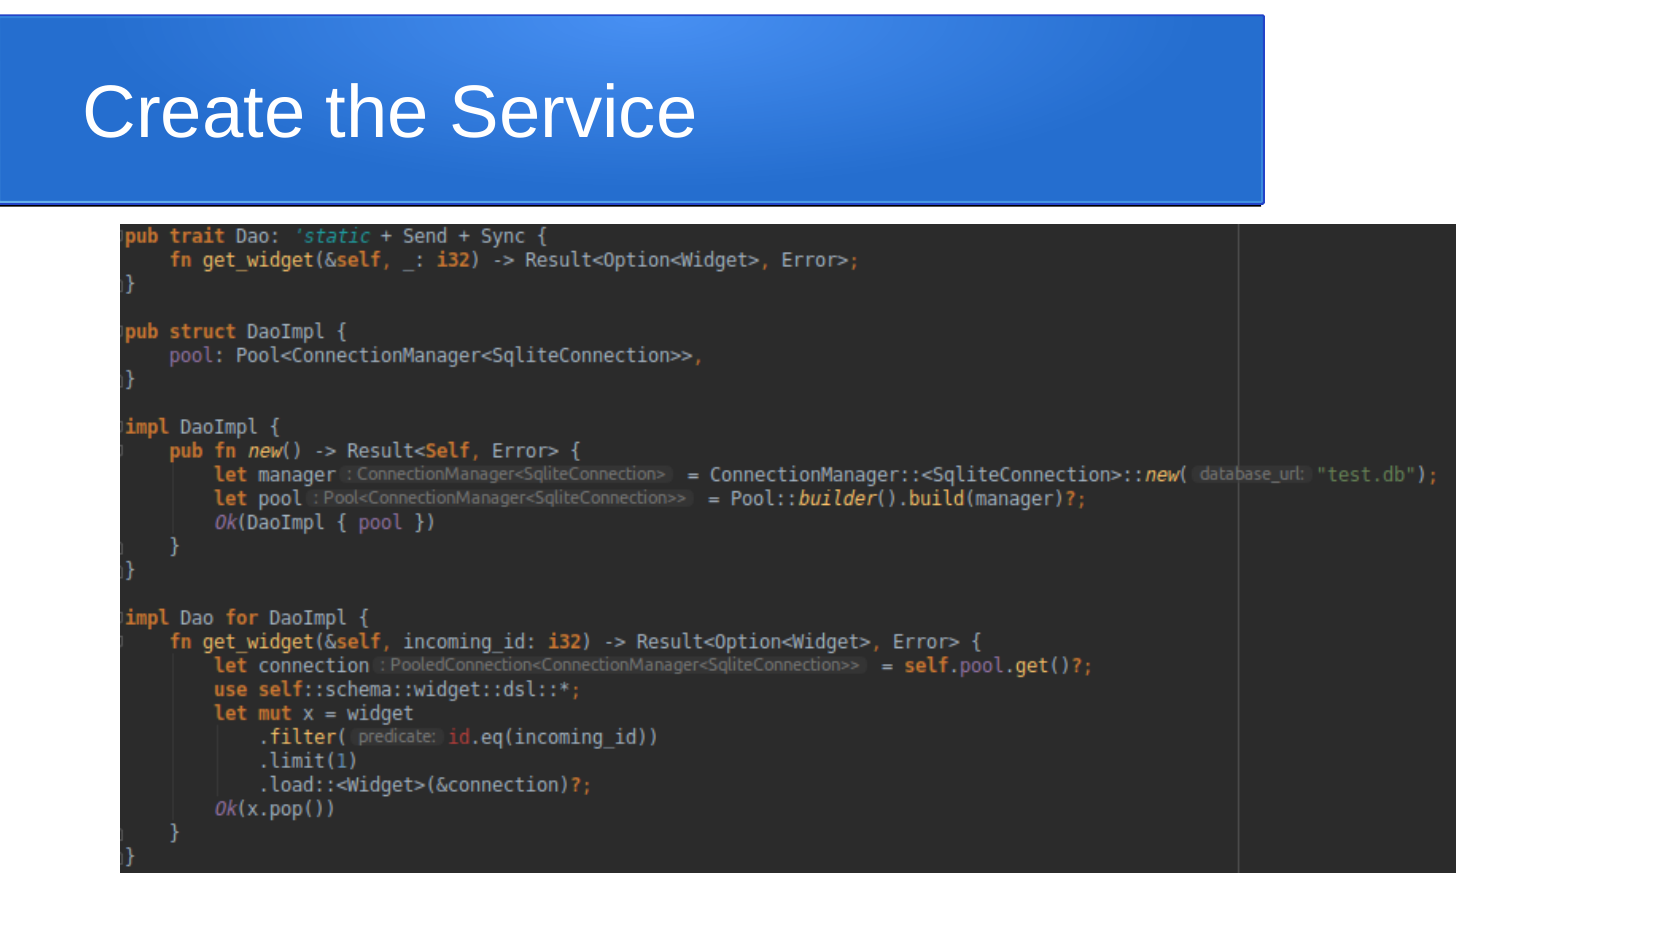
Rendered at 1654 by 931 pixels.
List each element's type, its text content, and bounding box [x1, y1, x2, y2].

title Create the Service [82, 35, 1235, 189]
picture [120, 224, 1456, 873]
